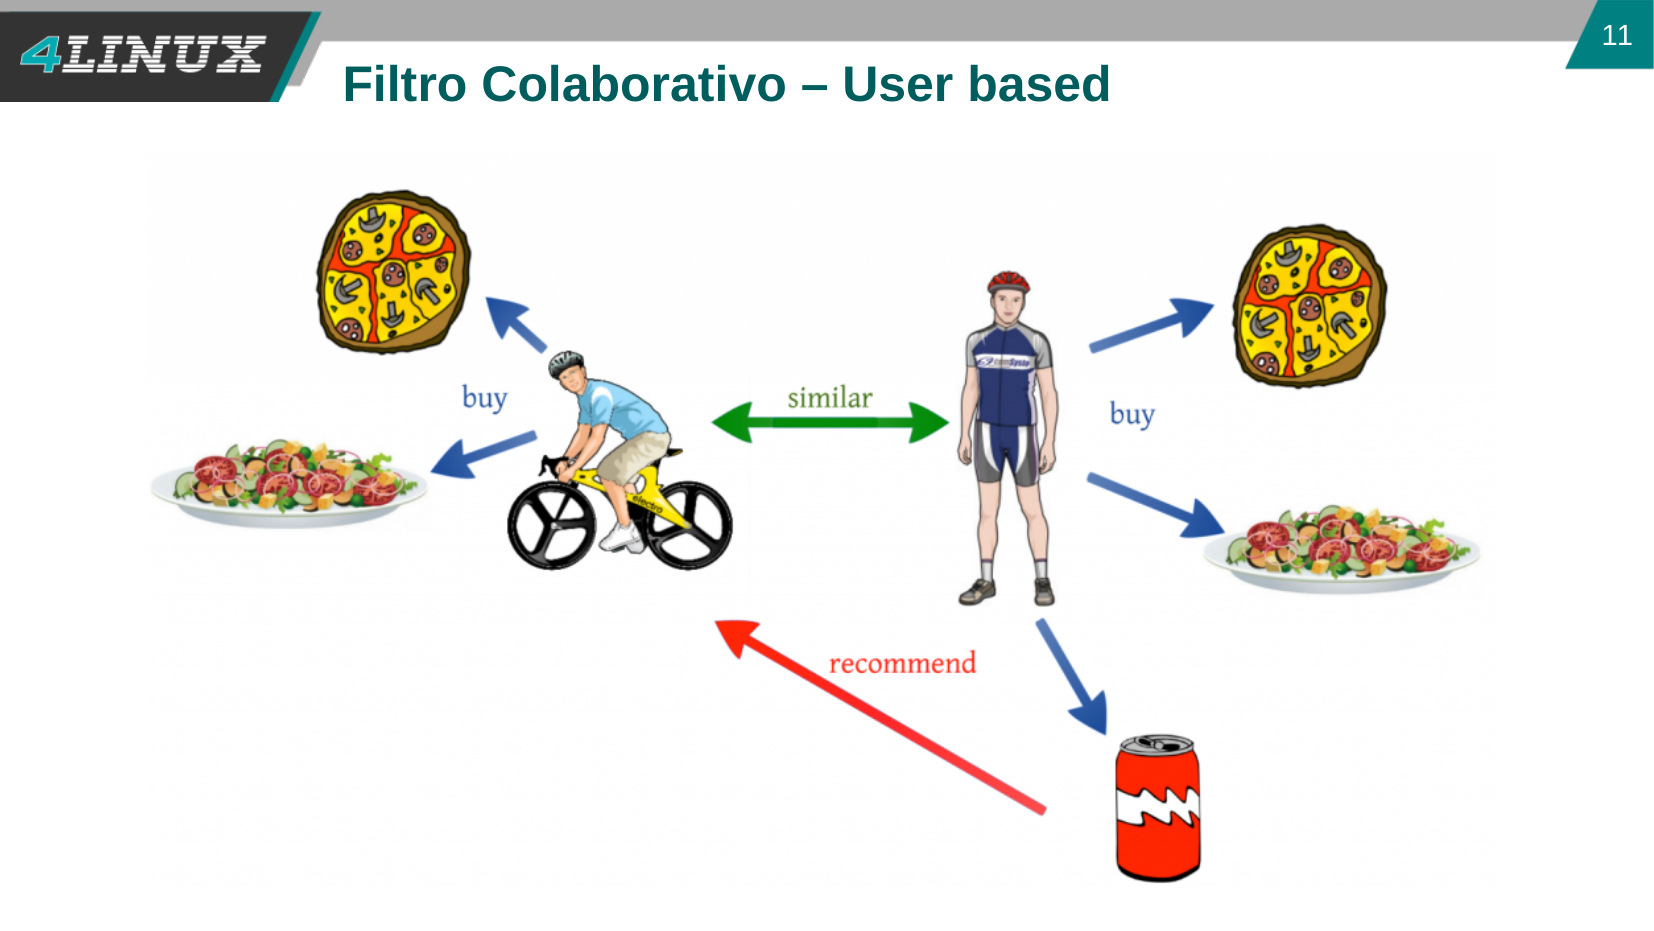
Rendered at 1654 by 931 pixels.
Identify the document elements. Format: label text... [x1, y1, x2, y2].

picture [0, 0, 1654, 102]
picture [146, 150, 1497, 891]
title Filtro Colaborativo – User based [342, 52, 1311, 118]
